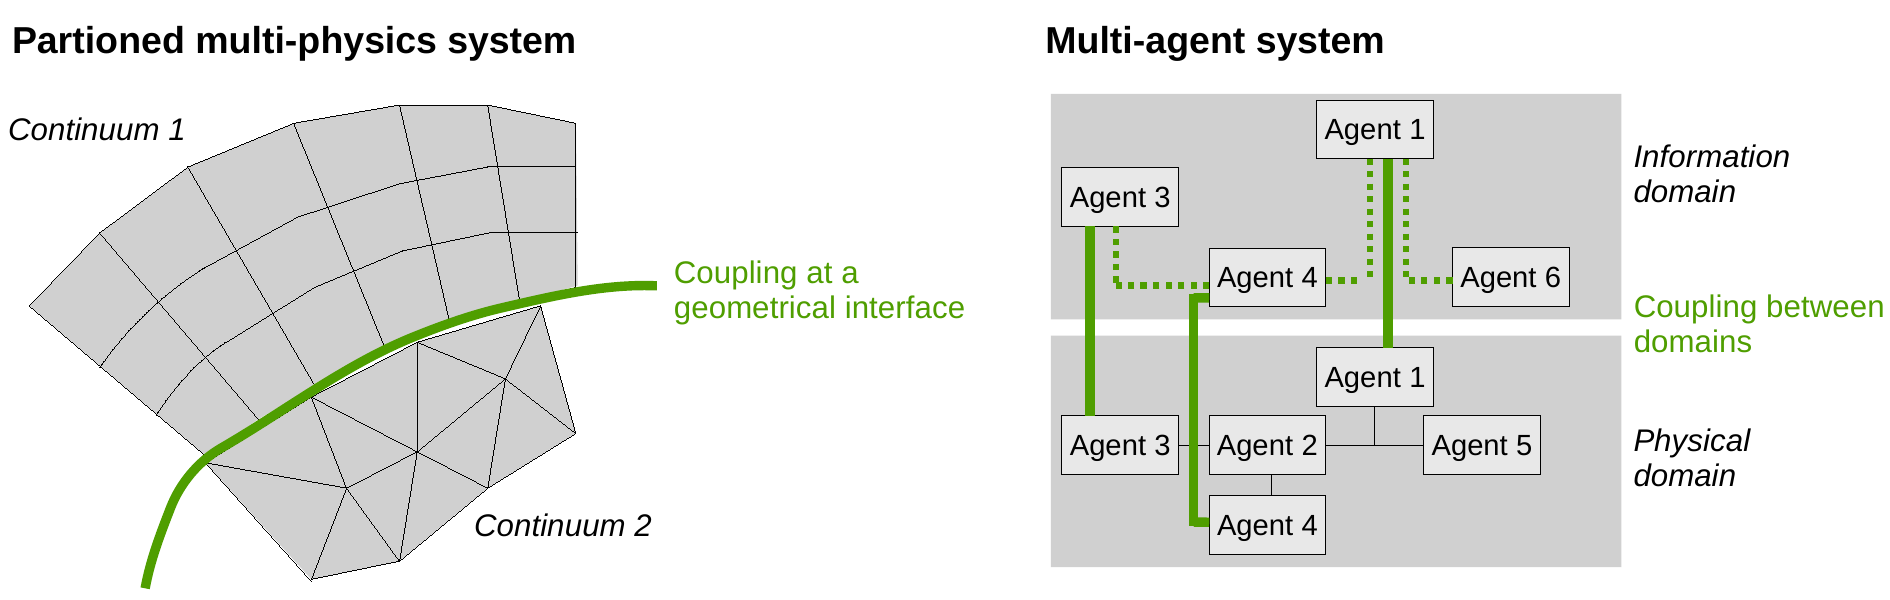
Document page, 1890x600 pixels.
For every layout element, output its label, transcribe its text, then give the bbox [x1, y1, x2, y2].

text_box Coupling at a geometrical interface [659, 247, 1000, 441]
text_box [1393, 111, 1622, 320]
text_box [1050, 111, 1383, 320]
text_box Continuum 2 [459, 501, 819, 597]
text_box Agent 4 [1209, 495, 1326, 555]
text_box Agent 3 [1061, 415, 1179, 475]
text_box [1095, 335, 1189, 445]
text_box Multi-agent system [1030, 12, 1769, 111]
text_box Agent 3 [1061, 167, 1179, 227]
text_box [1198, 446, 1271, 517]
text_box [1198, 335, 1383, 445]
text_box Agent 5 [1423, 415, 1541, 475]
text_box [206, 306, 576, 579]
text_box Physical domain [1618, 460, 1890, 501]
text_box Information domain [1618, 131, 1890, 217]
text_box Agent 4 [1209, 248, 1326, 307]
text_box [29, 111, 575, 456]
text_box Agent 1 [1316, 347, 1434, 407]
text_box Agent 1 [1316, 111, 1434, 159]
text_box Agent 2 [1209, 415, 1326, 475]
text_box Continuum 1 [0, 111, 353, 201]
text_box Coupling between domains [1618, 281, 1890, 460]
text_box [1050, 335, 1622, 568]
text_box Partioned multi-physics system [0, 12, 736, 111]
text_box Agent 6 [1452, 247, 1570, 307]
